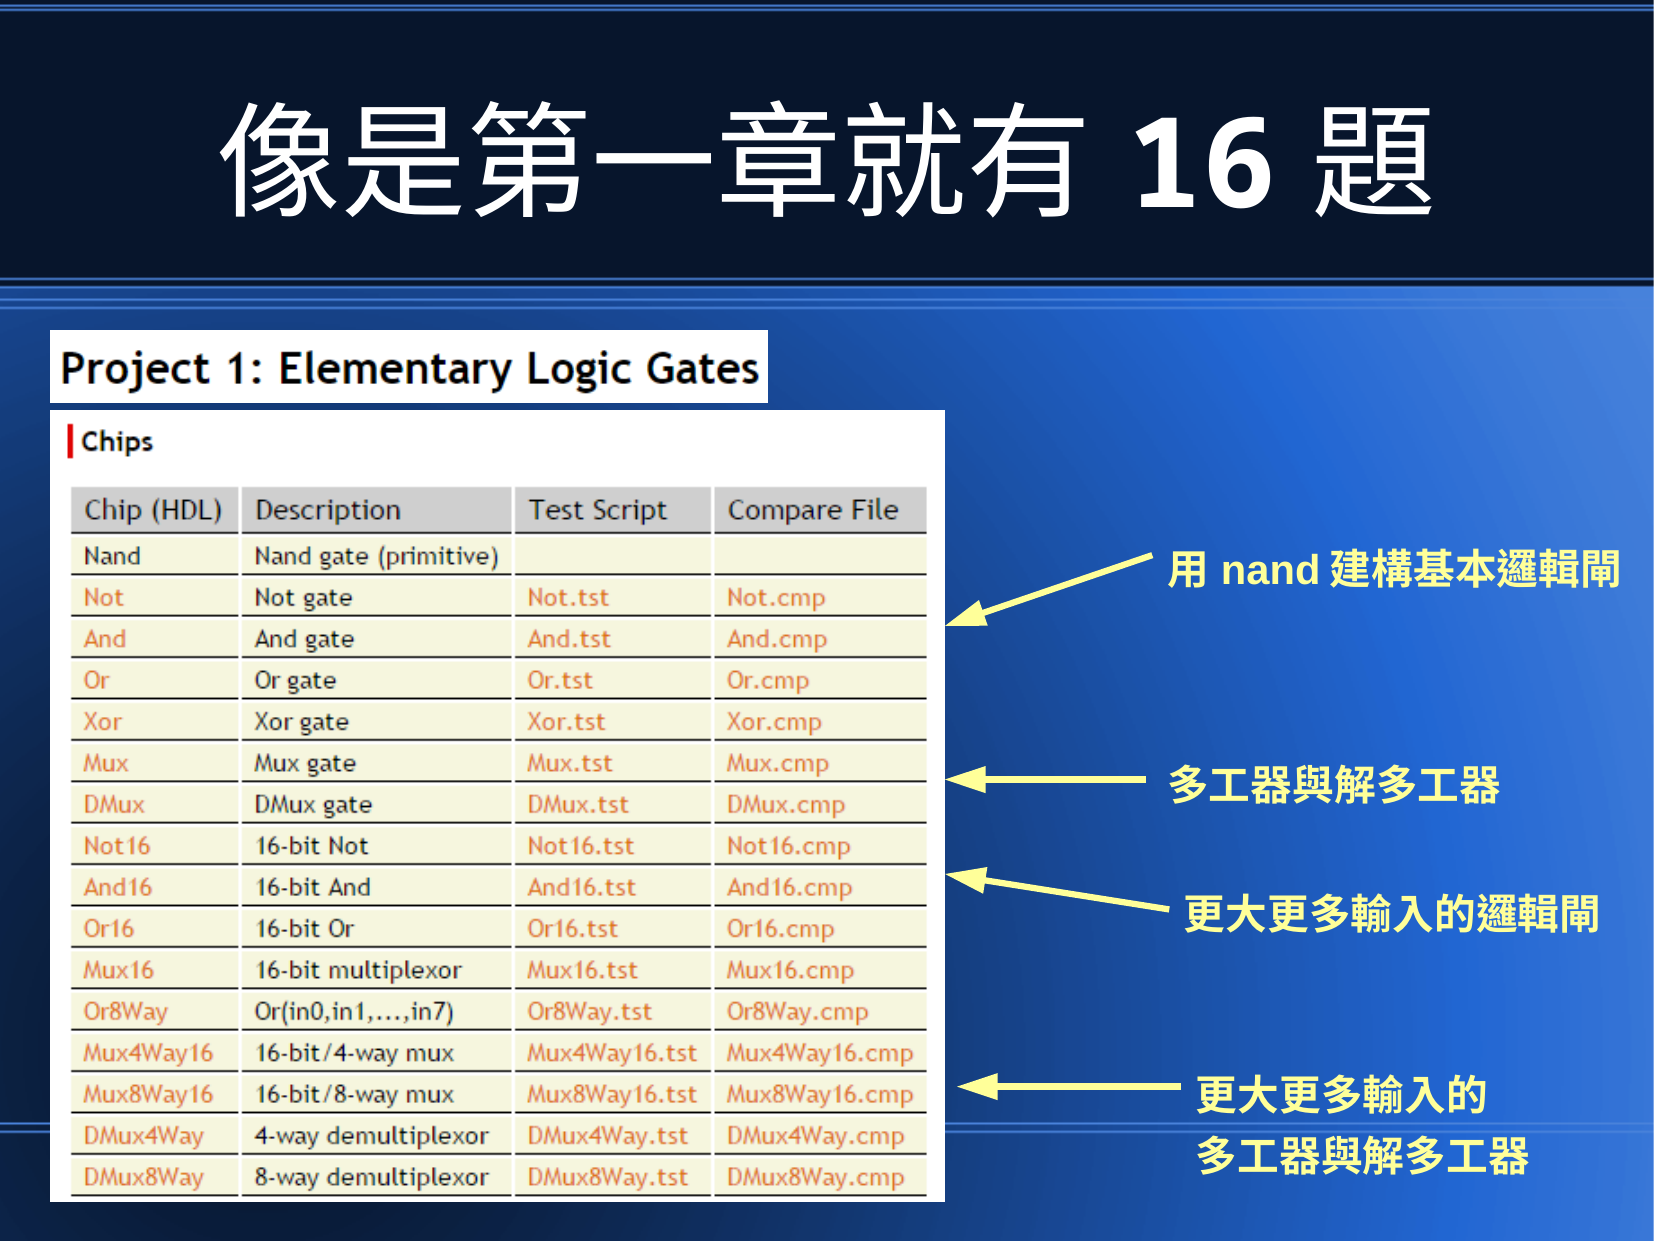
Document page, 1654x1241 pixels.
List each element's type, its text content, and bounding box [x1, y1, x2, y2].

picture [0, 0, 1654, 1241]
title 像是第一章就有16題 [82, 49, 1571, 257]
text_box 更大更多輸入的 多工器與解多工器 [1181, 1054, 1545, 1175]
text_box 用nand建構基本邏輯閘 [1152, 528, 1636, 597]
text_box 多工器與解多工器 [1152, 744, 1517, 812]
text_box 更大更多輸入的邏輯閘 [1169, 874, 1617, 942]
